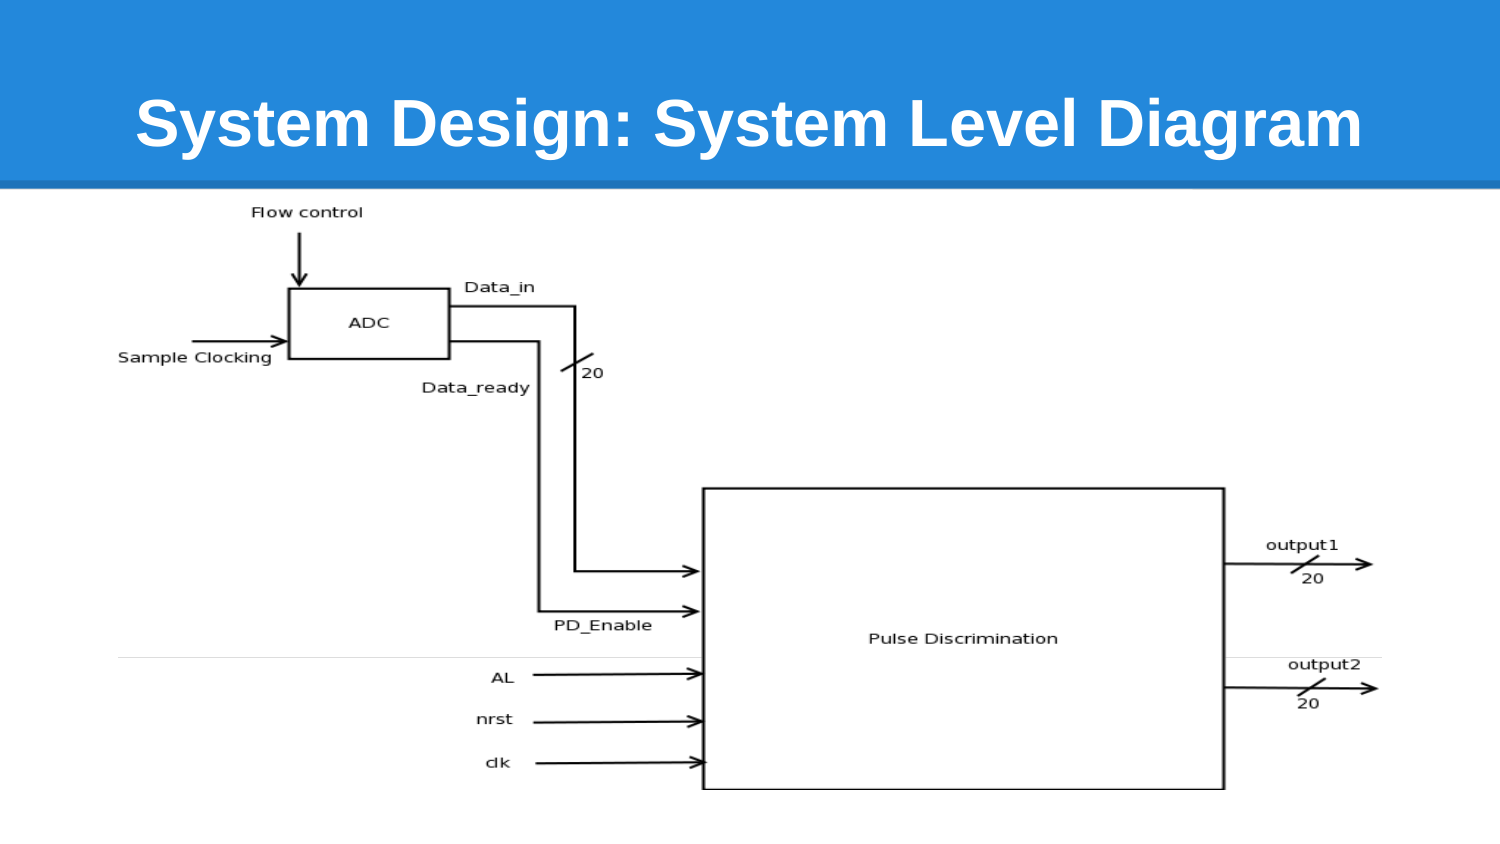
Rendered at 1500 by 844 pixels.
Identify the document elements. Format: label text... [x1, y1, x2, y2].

title System Design: System Level Diagram [75, 33, 1425, 175]
picture [118, 204, 1382, 790]
